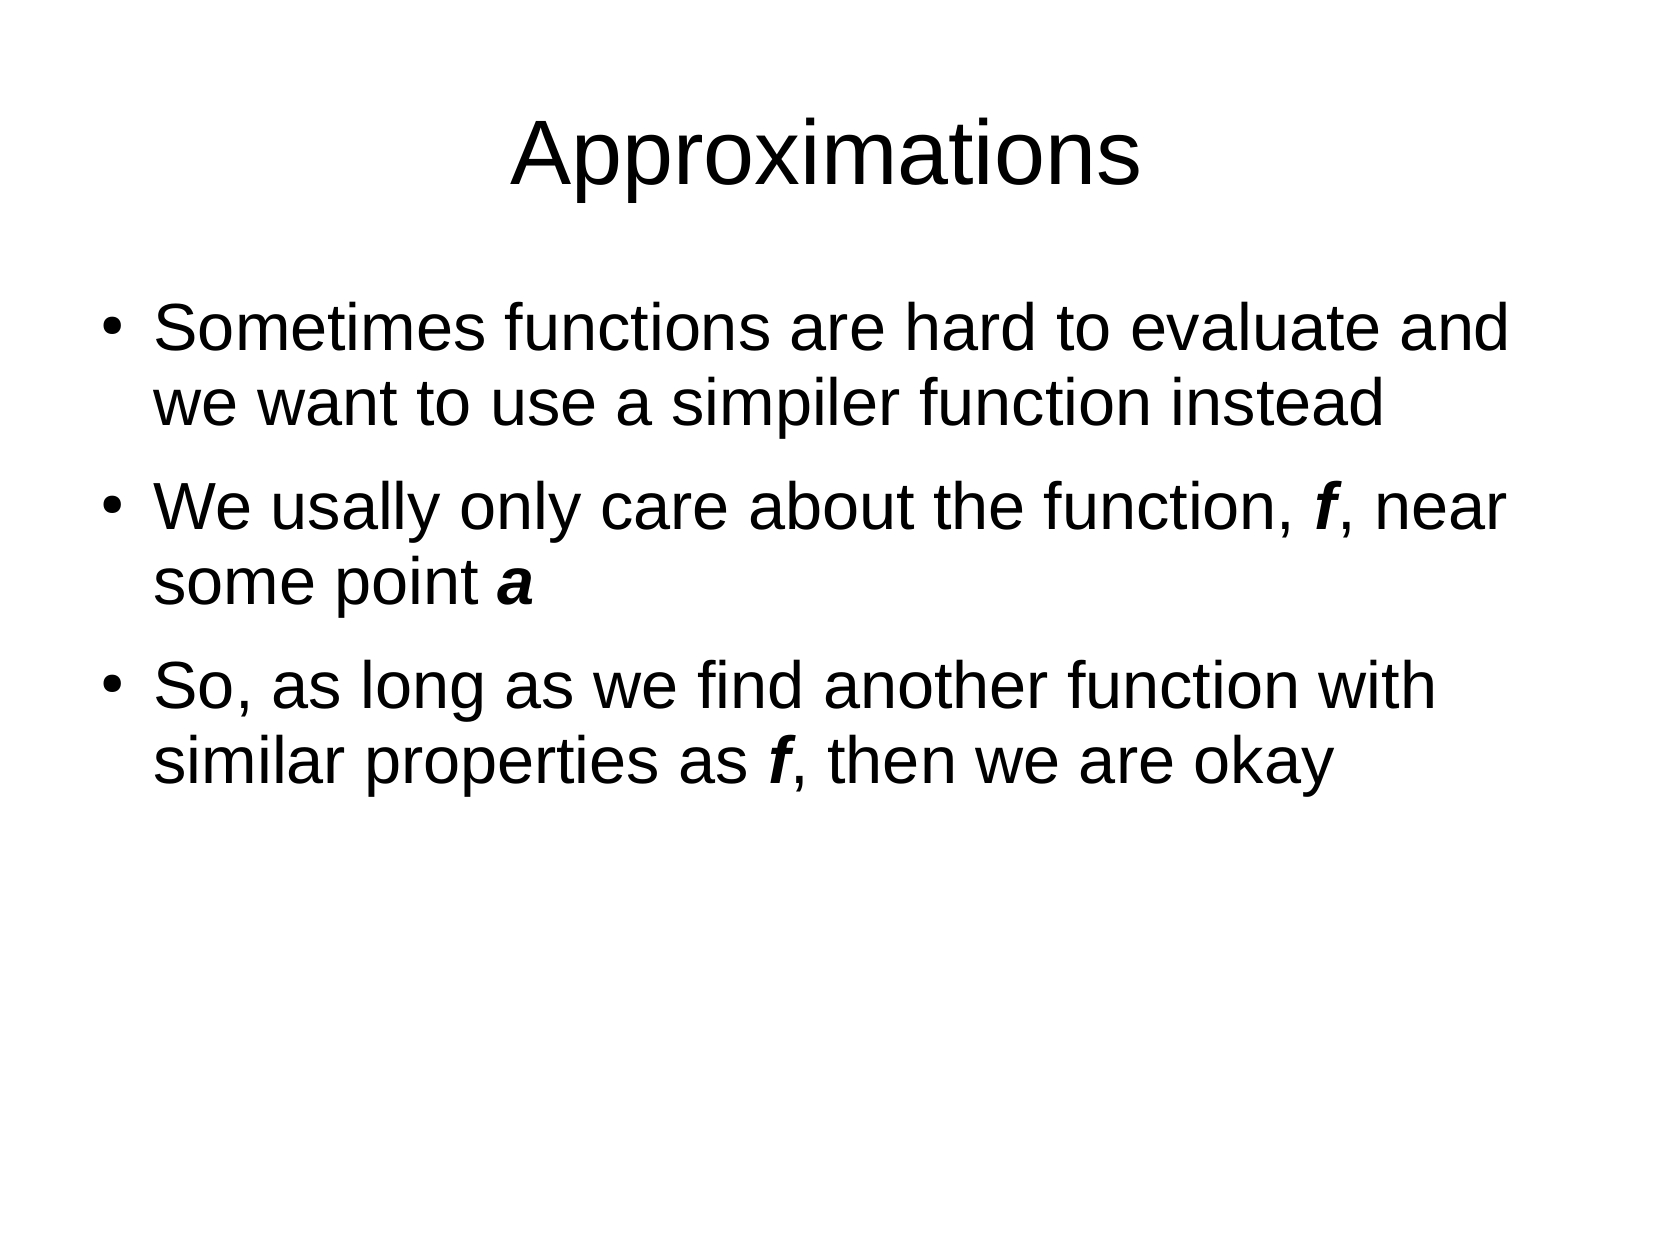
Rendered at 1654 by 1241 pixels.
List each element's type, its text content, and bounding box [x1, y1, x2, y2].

title Approximations [82, 49, 1571, 257]
list Sometimes functions are hard to evaluate and we want to use a simpiler function instead We usally only care about the function, f, near some point a So, as long as we find another function with similar properties as f, then we are okay [82, 290, 1571, 1109]
